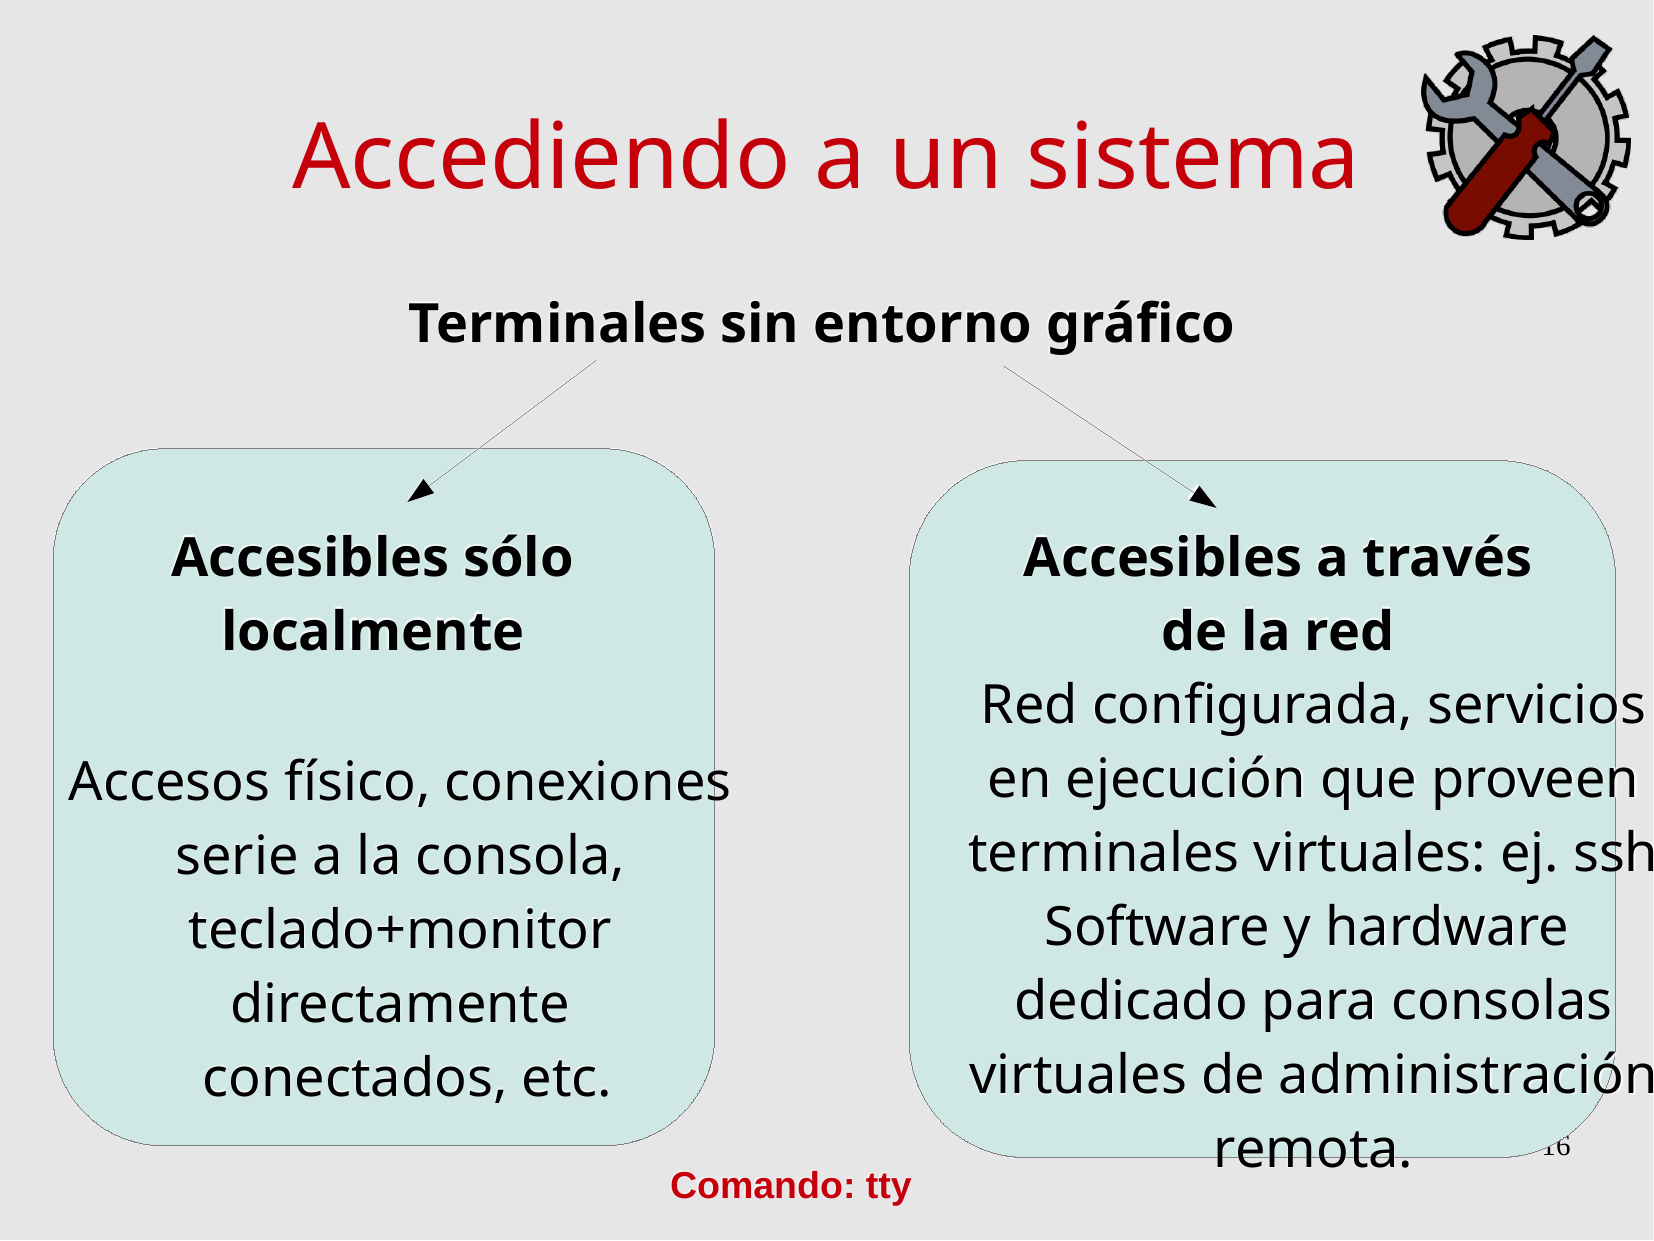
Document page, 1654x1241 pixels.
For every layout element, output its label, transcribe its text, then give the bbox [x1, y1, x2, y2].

text_box [1244, 1144, 1256, 1149]
text_box [65, 1087, 702, 1146]
text_box Red configurada, servicios en ejecución que proveen terminales virtuales: ej. ssh Software y hardware dedicado para consolas virtuales de administración remota. [950, 655, 1622, 1093]
text_box Comando: tty [655, 1157, 928, 1215]
text_box [53, 448, 715, 732]
title Accediendo a un sistema [82, 49, 1571, 257]
text_box [1275, 1144, 1287, 1158]
text_box [1325, 1144, 1340, 1158]
picture [1421, 35, 1631, 240]
text_box Terminales sin entorno gráfico [391, 274, 1228, 355]
text_box Accesos físico, conexiones serie a la consola, teclado+monitor directamente conectados, etc. [51, 732, 734, 1087]
text_box Accesibles a través de la red [1005, 507, 1551, 648]
text_box Accesibles sólo localmente [153, 507, 602, 648]
text_box [1293, 1144, 1305, 1158]
text_box [909, 460, 1616, 1158]
